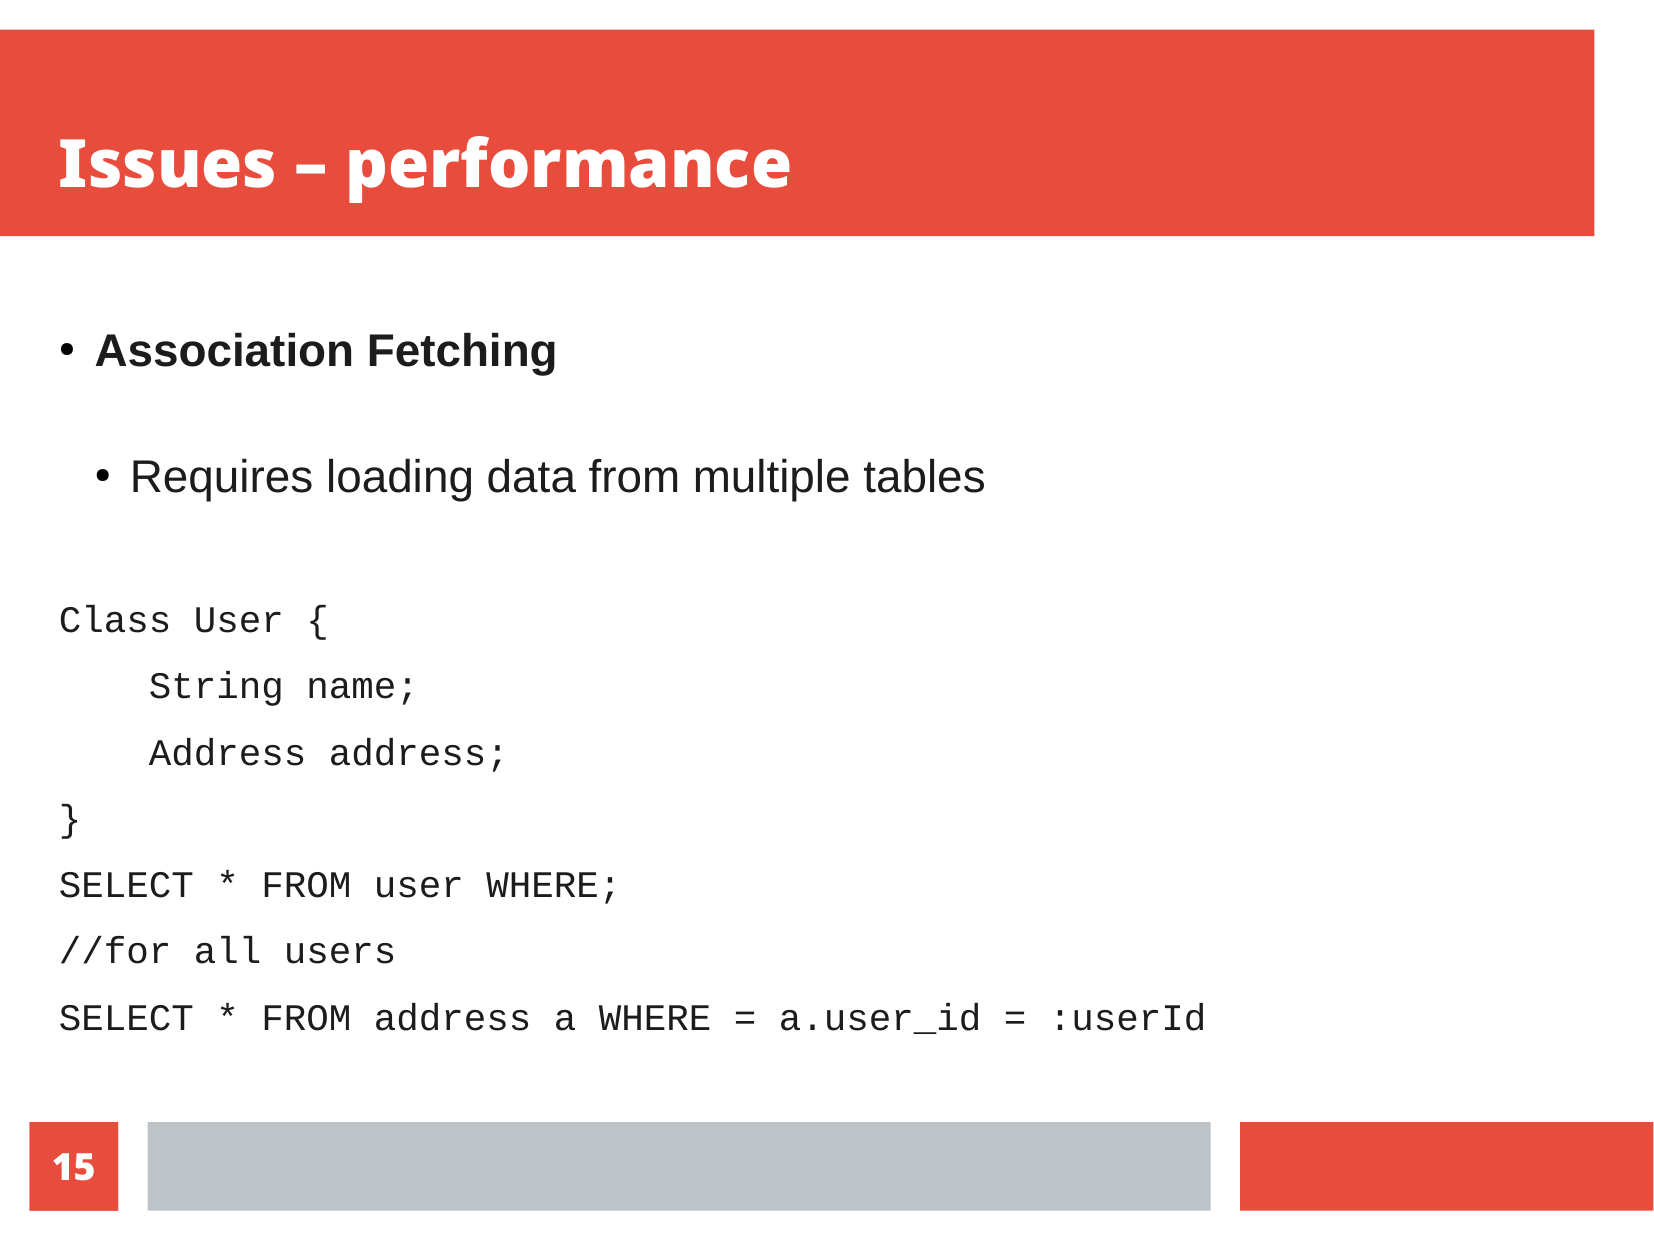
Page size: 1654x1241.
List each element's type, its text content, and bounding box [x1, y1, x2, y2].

title Issues – performance [59, 59, 1595, 207]
list Association Fetching Requires loading data from multiple tables Class User { String name; Address address; } SELECT * FROM user WHERE; //for all users SELECT * FROM address a WHERE = a.user_id = :userId [59, 324, 1565, 1087]
